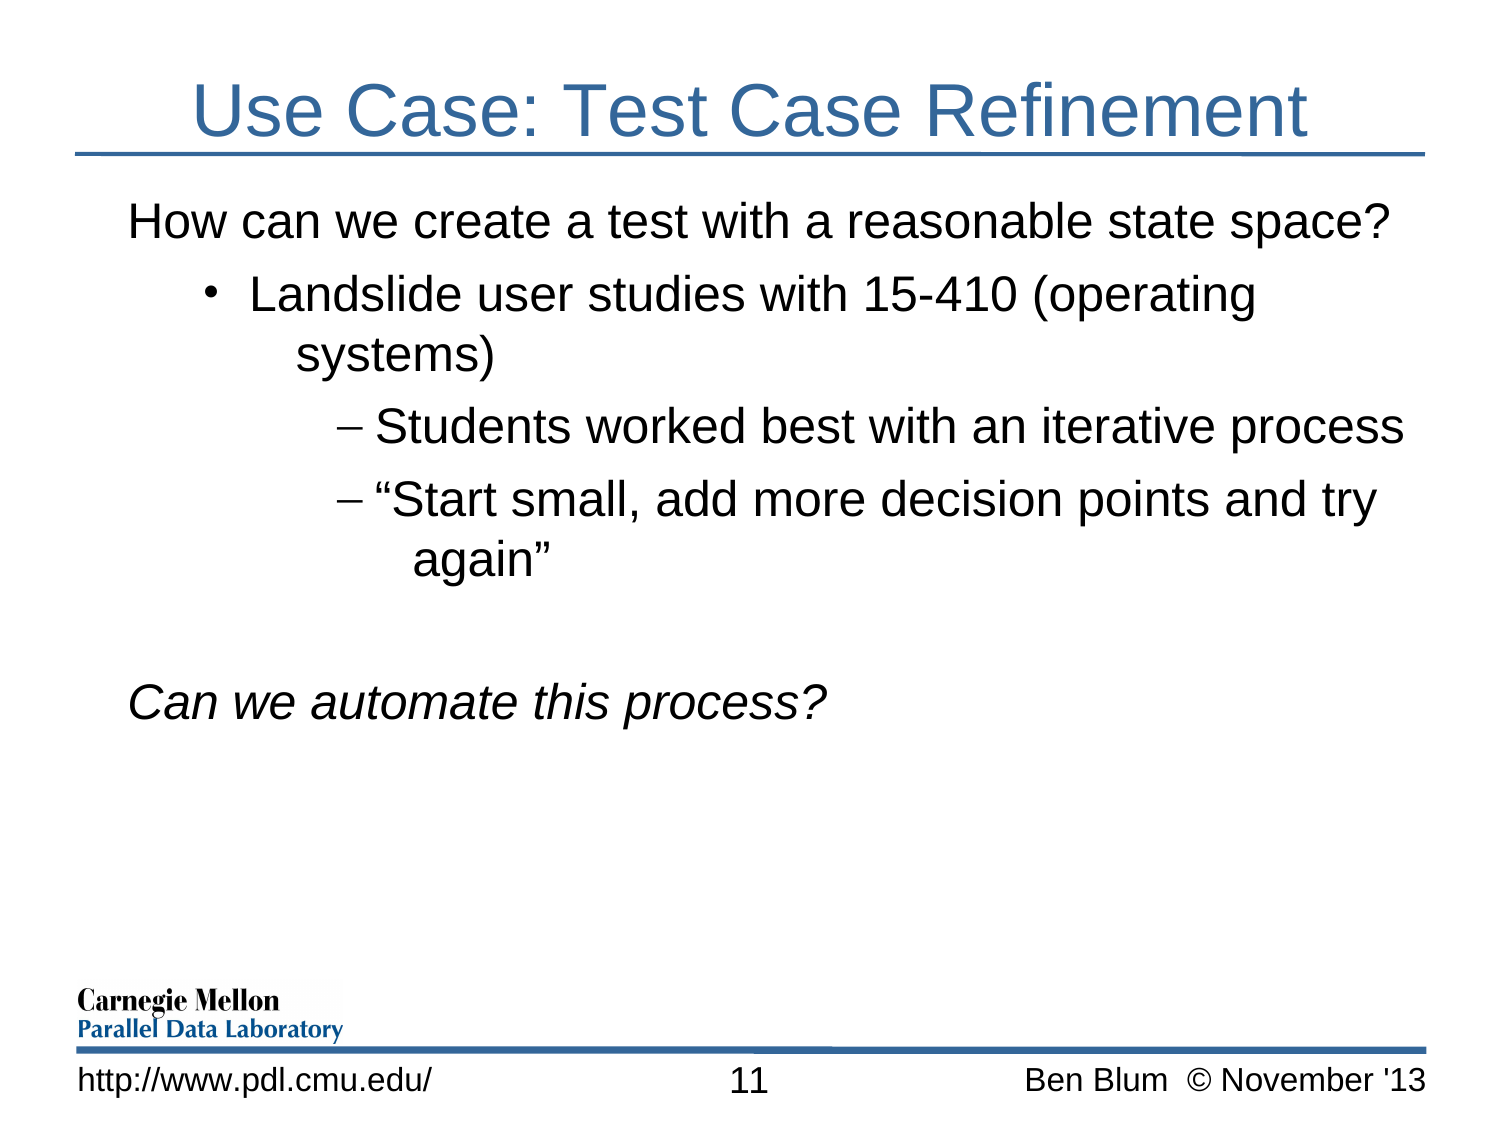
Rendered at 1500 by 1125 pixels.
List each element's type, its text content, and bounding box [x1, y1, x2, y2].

list How can we create a test with a reasonable state space? Landslide user studies with 15-410 (operating systems) Students worked best with an iterative process “Start small, add more decision points and try again” Can we automate this process? [112, 181, 1426, 938]
title Use Case: Test Case Refinement [112, 49, 1388, 163]
picture [77, 979, 343, 1044]
